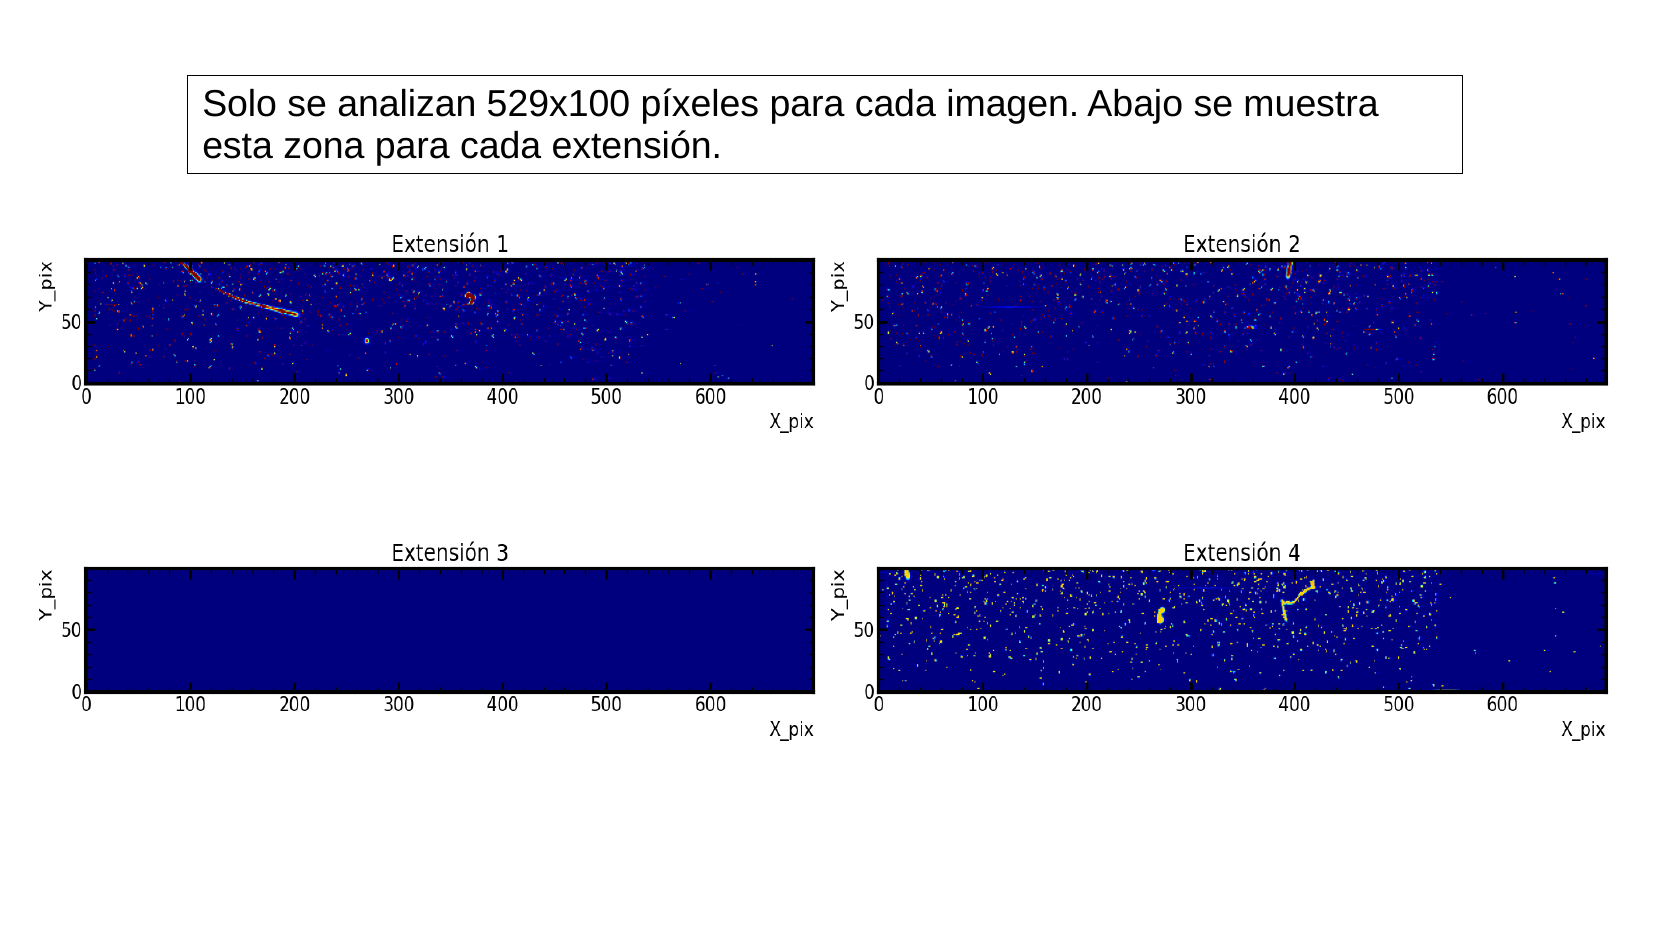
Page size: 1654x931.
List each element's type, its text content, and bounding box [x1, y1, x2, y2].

picture [31, 224, 1613, 751]
text_box Solo se analizan 529x100 píxeles para cada imagen. Abajo se muestra esta zona para cada extensión. [187, 75, 1463, 174]
